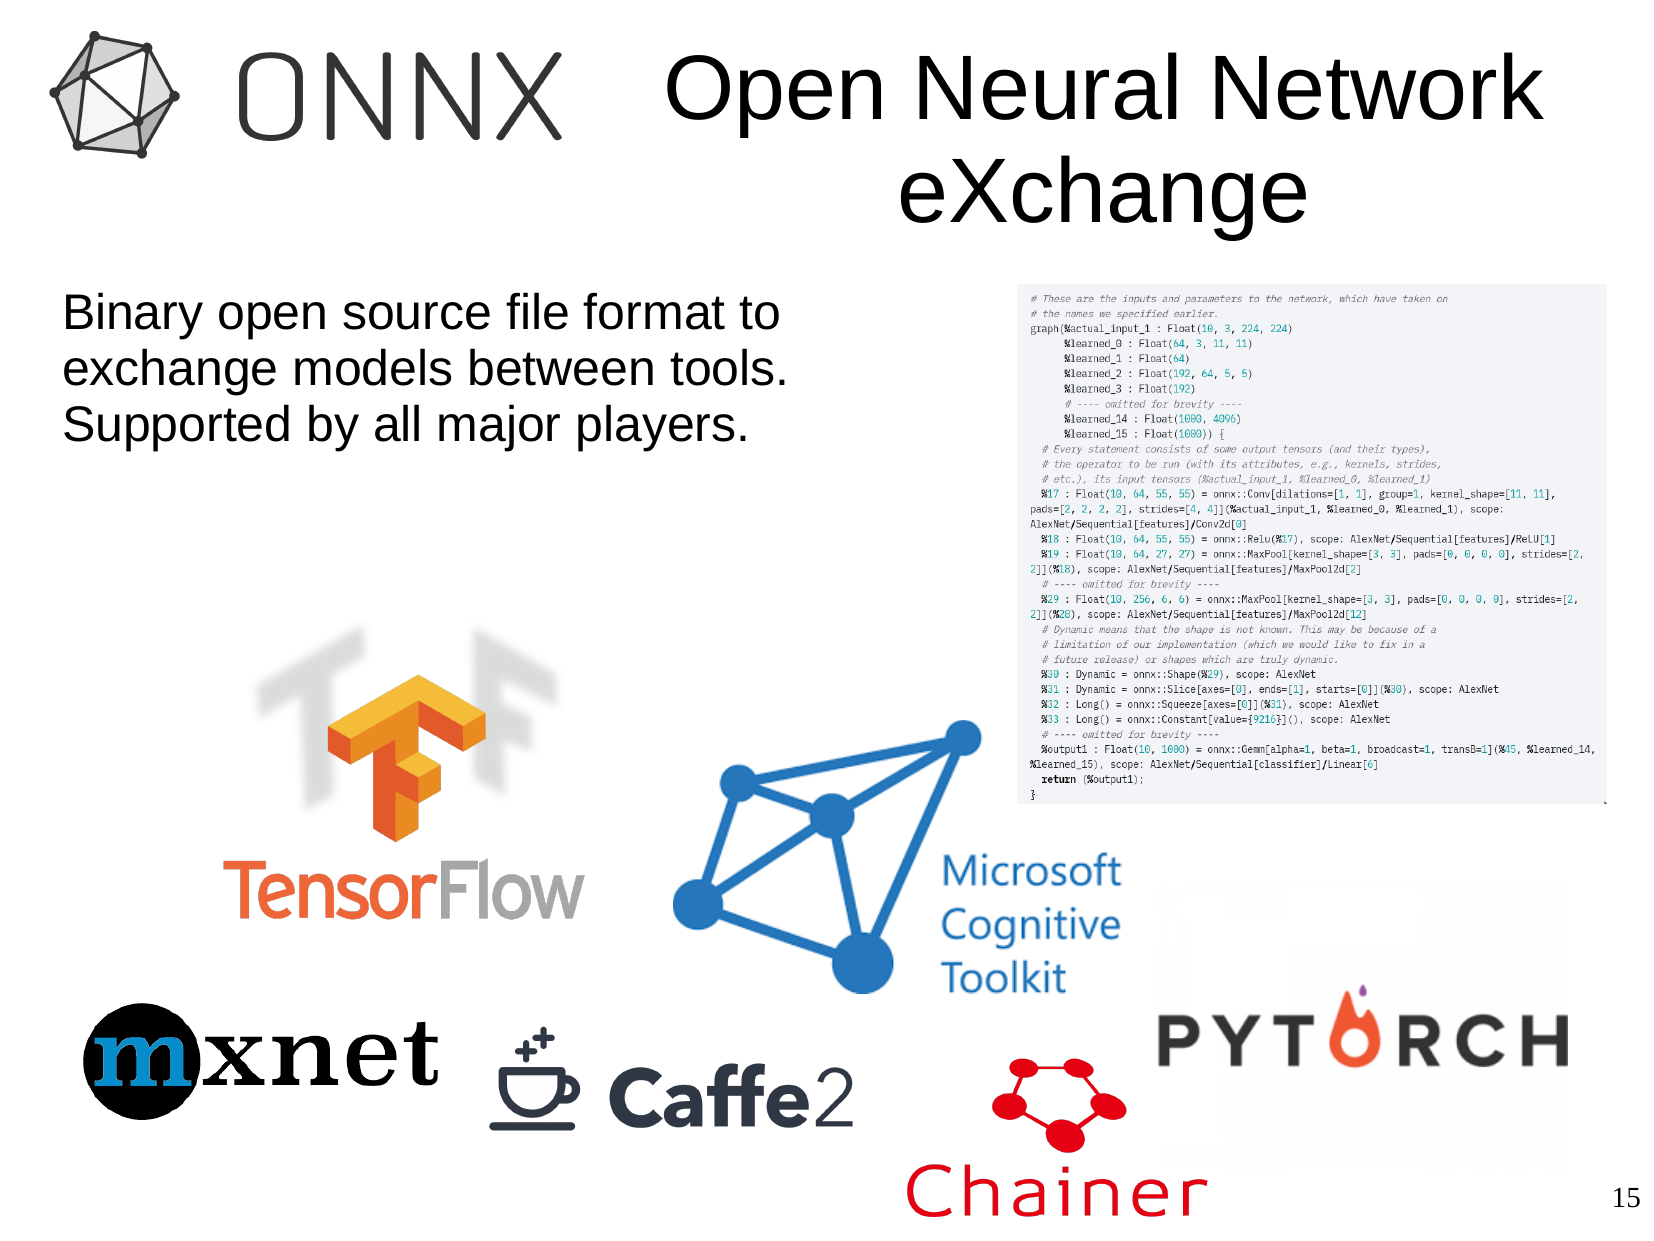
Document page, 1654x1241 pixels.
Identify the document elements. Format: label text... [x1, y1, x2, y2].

picture [217, 614, 591, 926]
picture [484, 284, 1607, 1188]
picture [82, 1001, 438, 1123]
text_box <number> [1547, 1181, 1642, 1228]
picture [45, 27, 567, 162]
picture [897, 882, 1568, 1220]
text_box Open Neural Network eXchange [590, 29, 1619, 268]
text_box Binary open source file format to exchange models between tools. Supported by all major players. [47, 277, 1607, 586]
